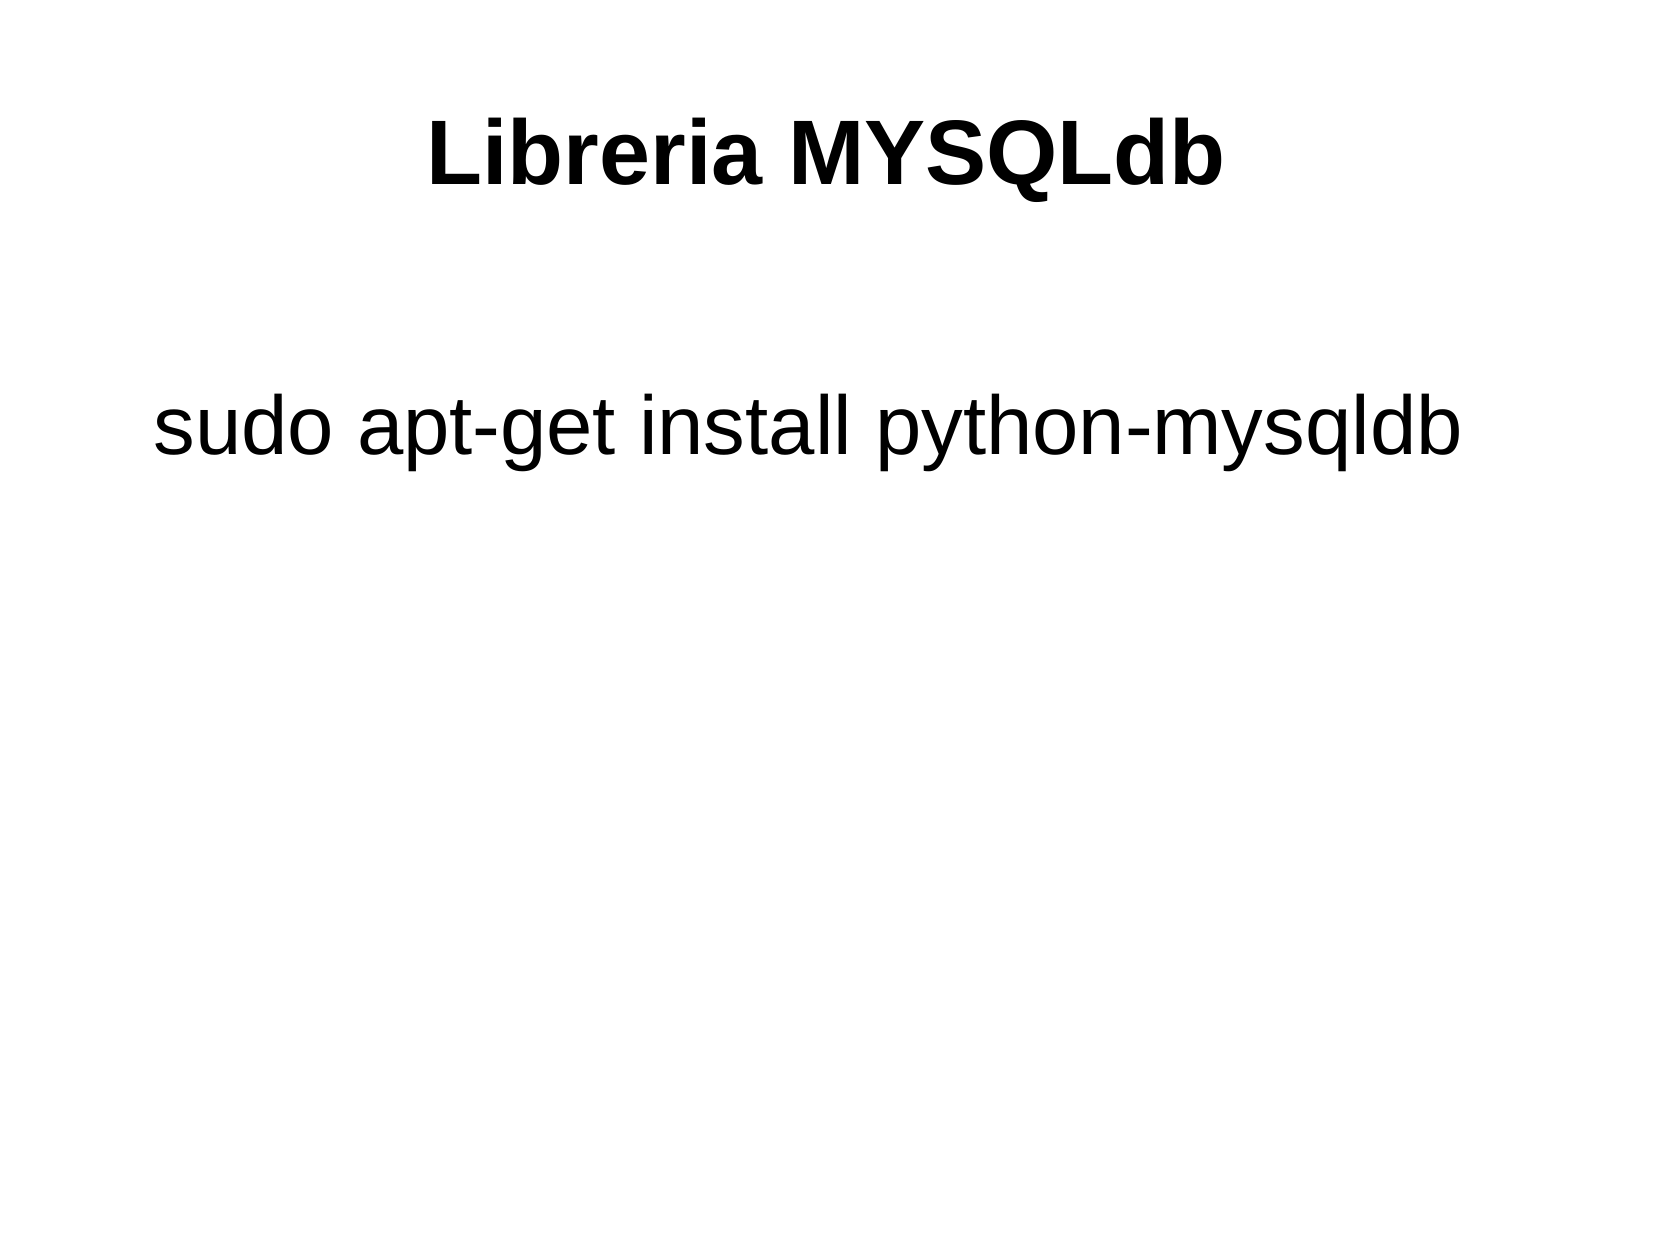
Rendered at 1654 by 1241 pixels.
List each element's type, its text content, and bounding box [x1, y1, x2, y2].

title Libreria MYSQLdb [82, 49, 1571, 257]
list sudo apt-get install python-mysqldb [82, 379, 1571, 1099]
